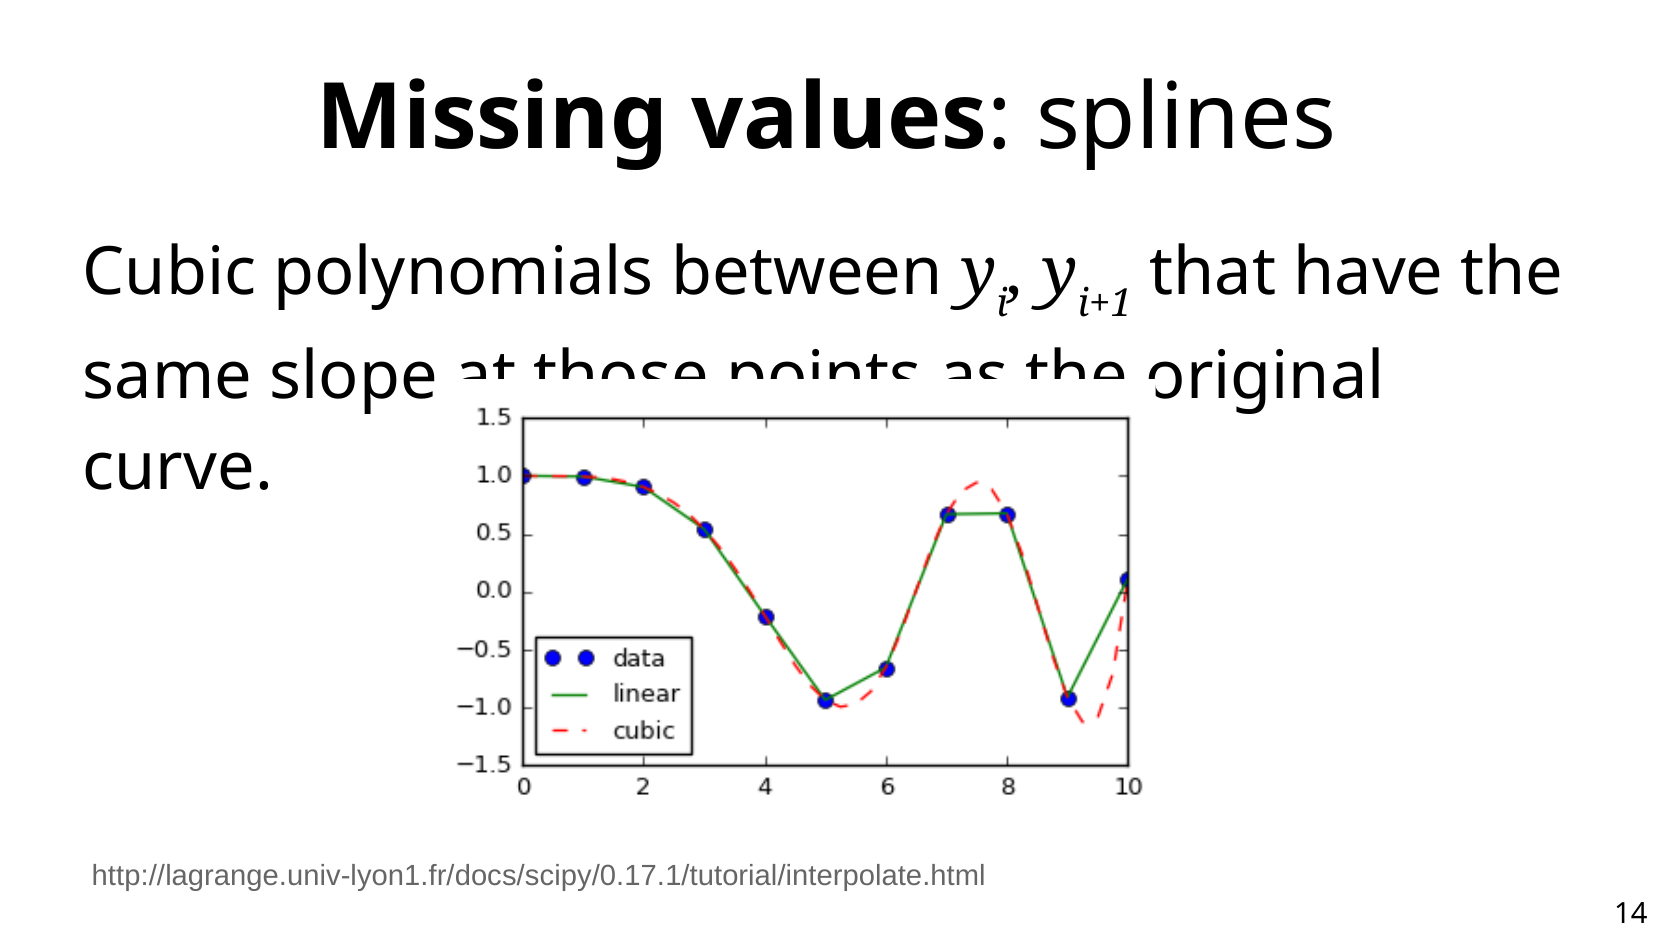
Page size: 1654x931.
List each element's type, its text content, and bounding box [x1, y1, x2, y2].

title Missing values: splines [82, 1, 1571, 223]
list Cubic polynomials between yi, yi+1 that have the same slope at those points as the original curve. [82, 223, 1571, 763]
text_box http://lagrange.univ-lyon1.fr/docs/scipy/0.17.1/tutorial/interpolate.html [76, 851, 1249, 909]
picture [440, 379, 1156, 829]
